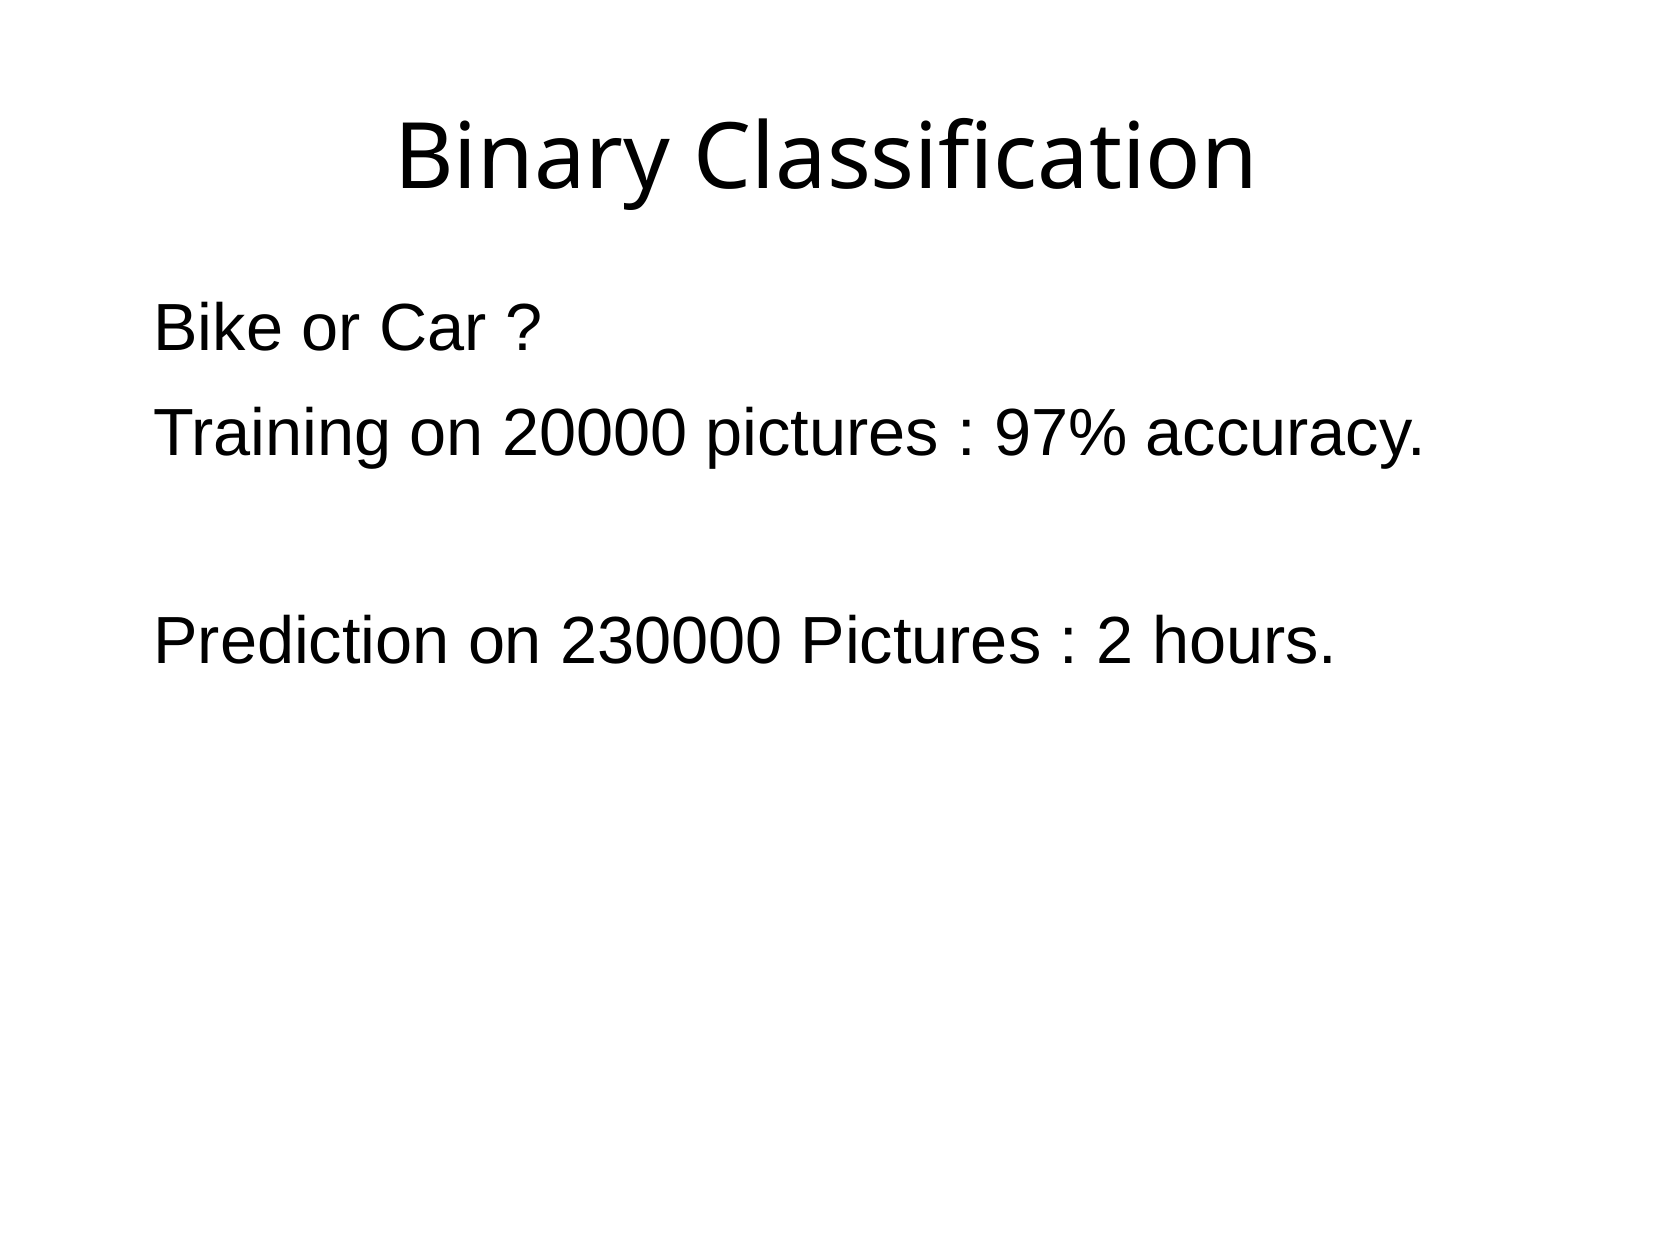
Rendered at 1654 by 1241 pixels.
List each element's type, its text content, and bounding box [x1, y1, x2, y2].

list Bike or Car ? Training on 20000 pictures : 97% accuracy. Prediction on 230000 Pictures : 2 hours. [82, 290, 1571, 1010]
title Binary Classification [82, 49, 1571, 257]
